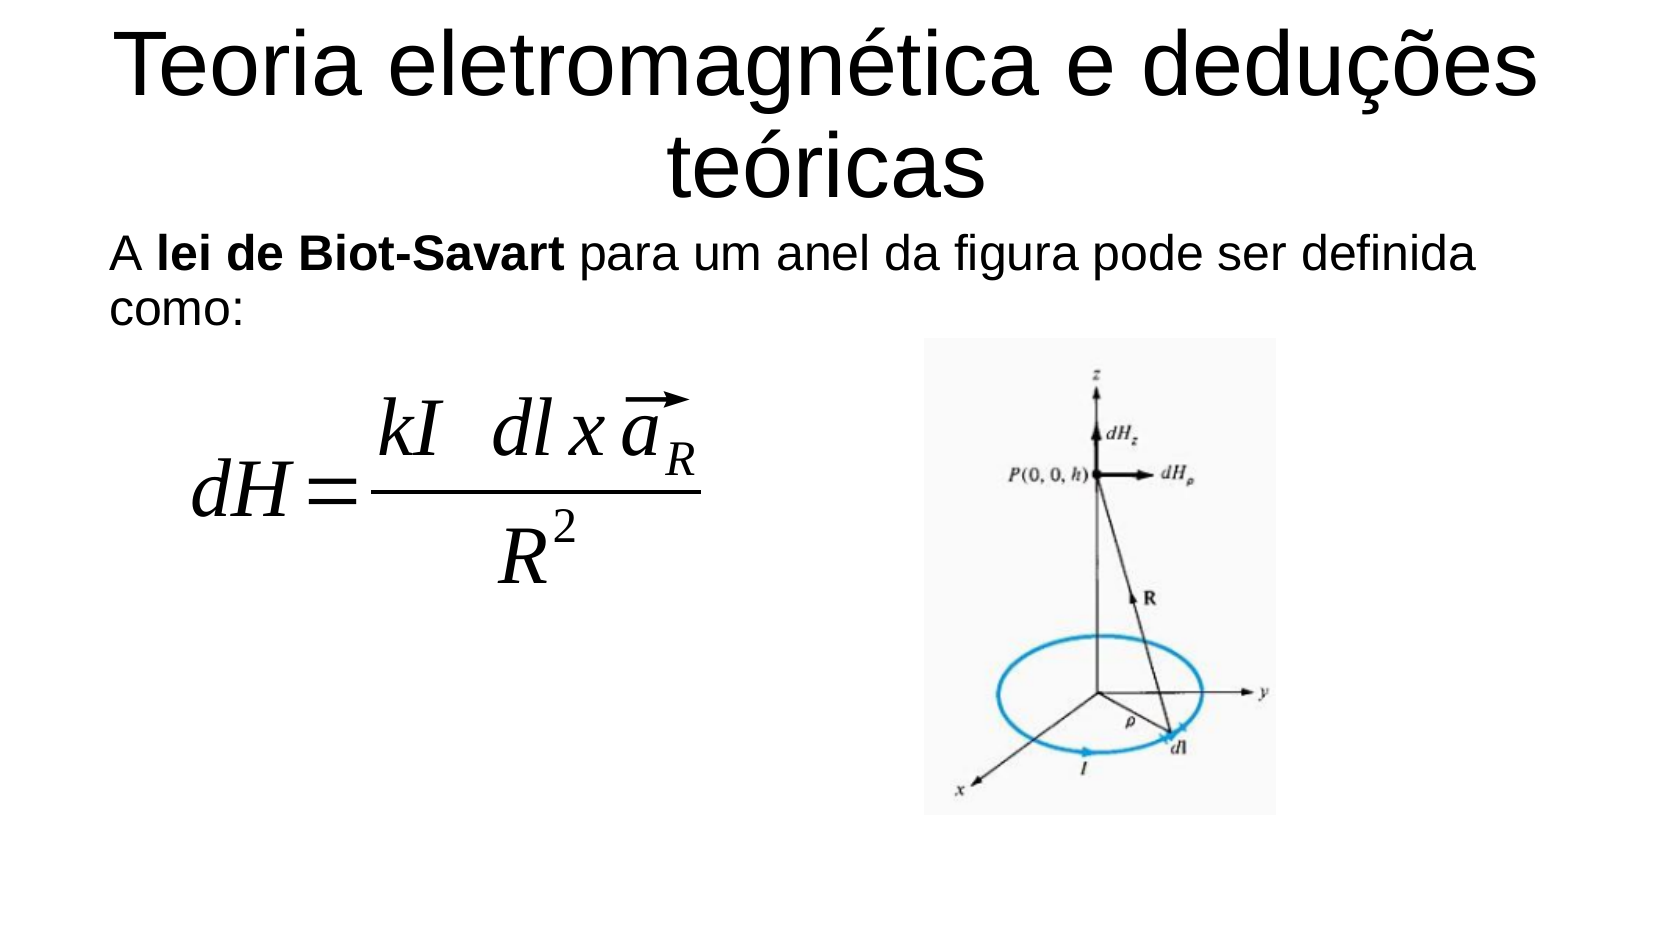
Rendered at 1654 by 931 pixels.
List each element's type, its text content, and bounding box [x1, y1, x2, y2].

chart [188, 382, 706, 603]
picture [924, 338, 1276, 815]
text_box A lei de Biot-Savart para um anel da figura pode ser definida como: [94, 217, 1642, 344]
title Teoria eletromagnética e deduções teóricas [82, 12, 1571, 218]
